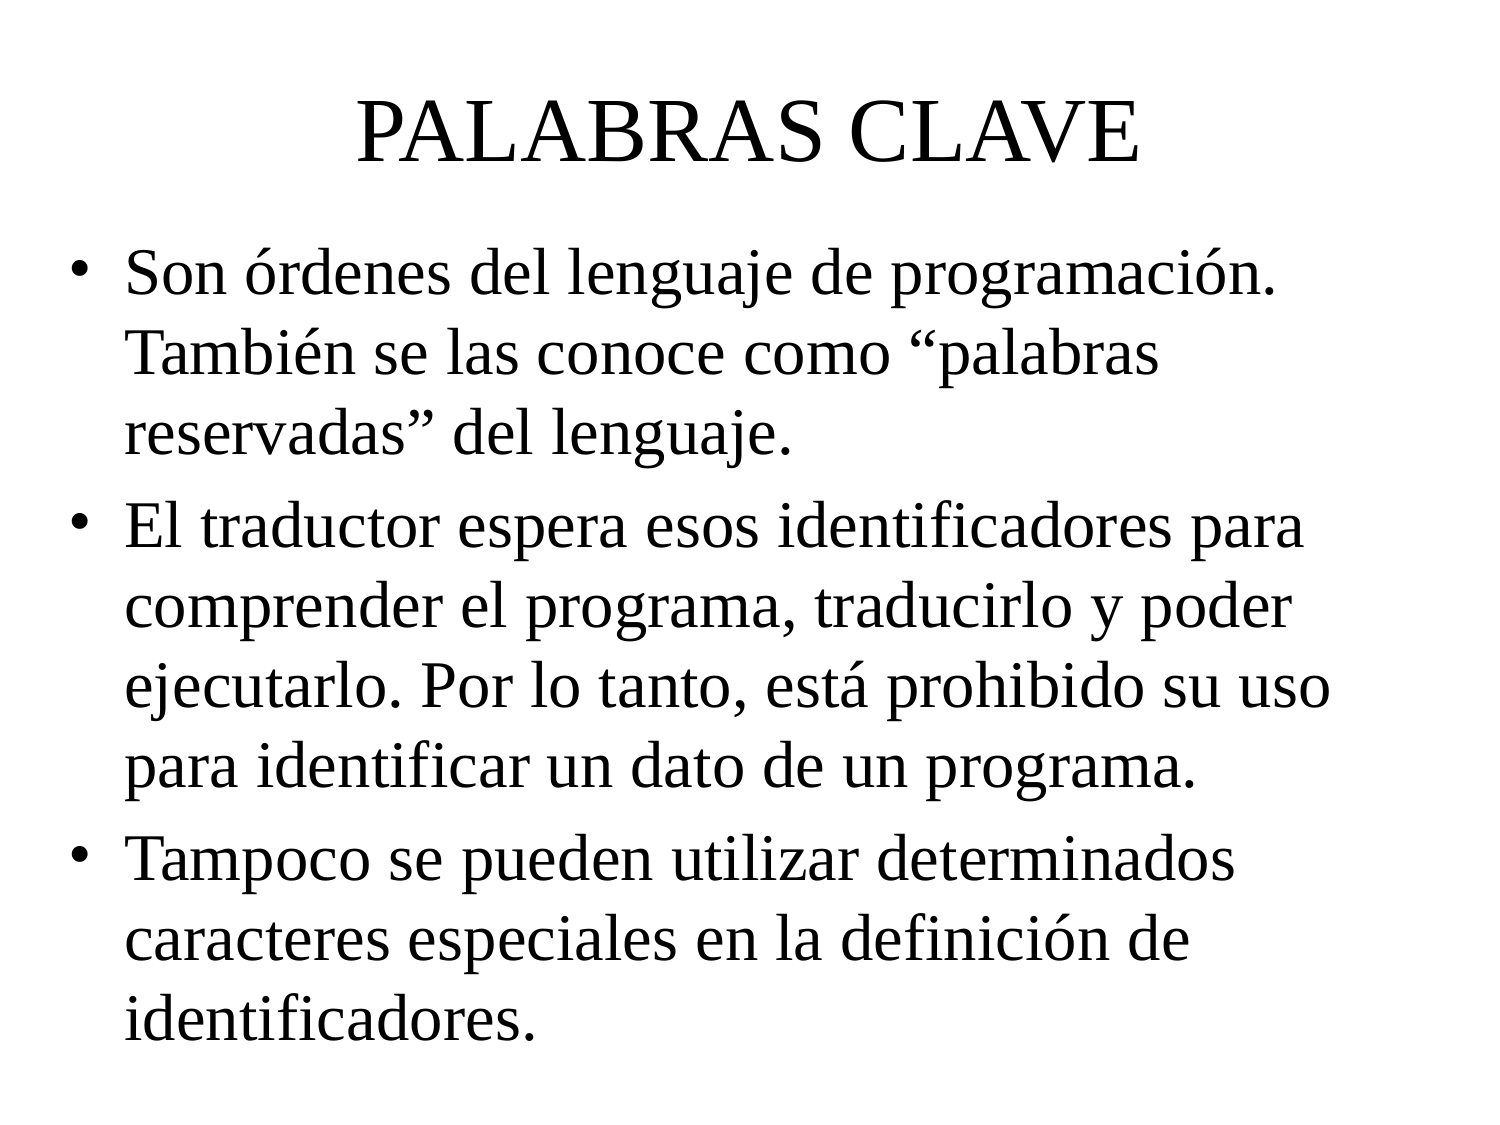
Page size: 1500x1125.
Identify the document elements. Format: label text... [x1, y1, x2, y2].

title PALABRAS CLAVE [112, 31, 1388, 219]
list Son órdenes del lenguaje de programación. También se las conoce como “palabras reservadas” del lenguaje. El traductor espera esos identificadores para comprender el programa, traducirlo y poder ejecutarlo. Por lo tanto, está prohibido su uso para identificar un dato de un programa. Tampoco se pueden utilizar determinados caracteres especiales en la definición de identificadores. [53, 220, 1459, 1059]
